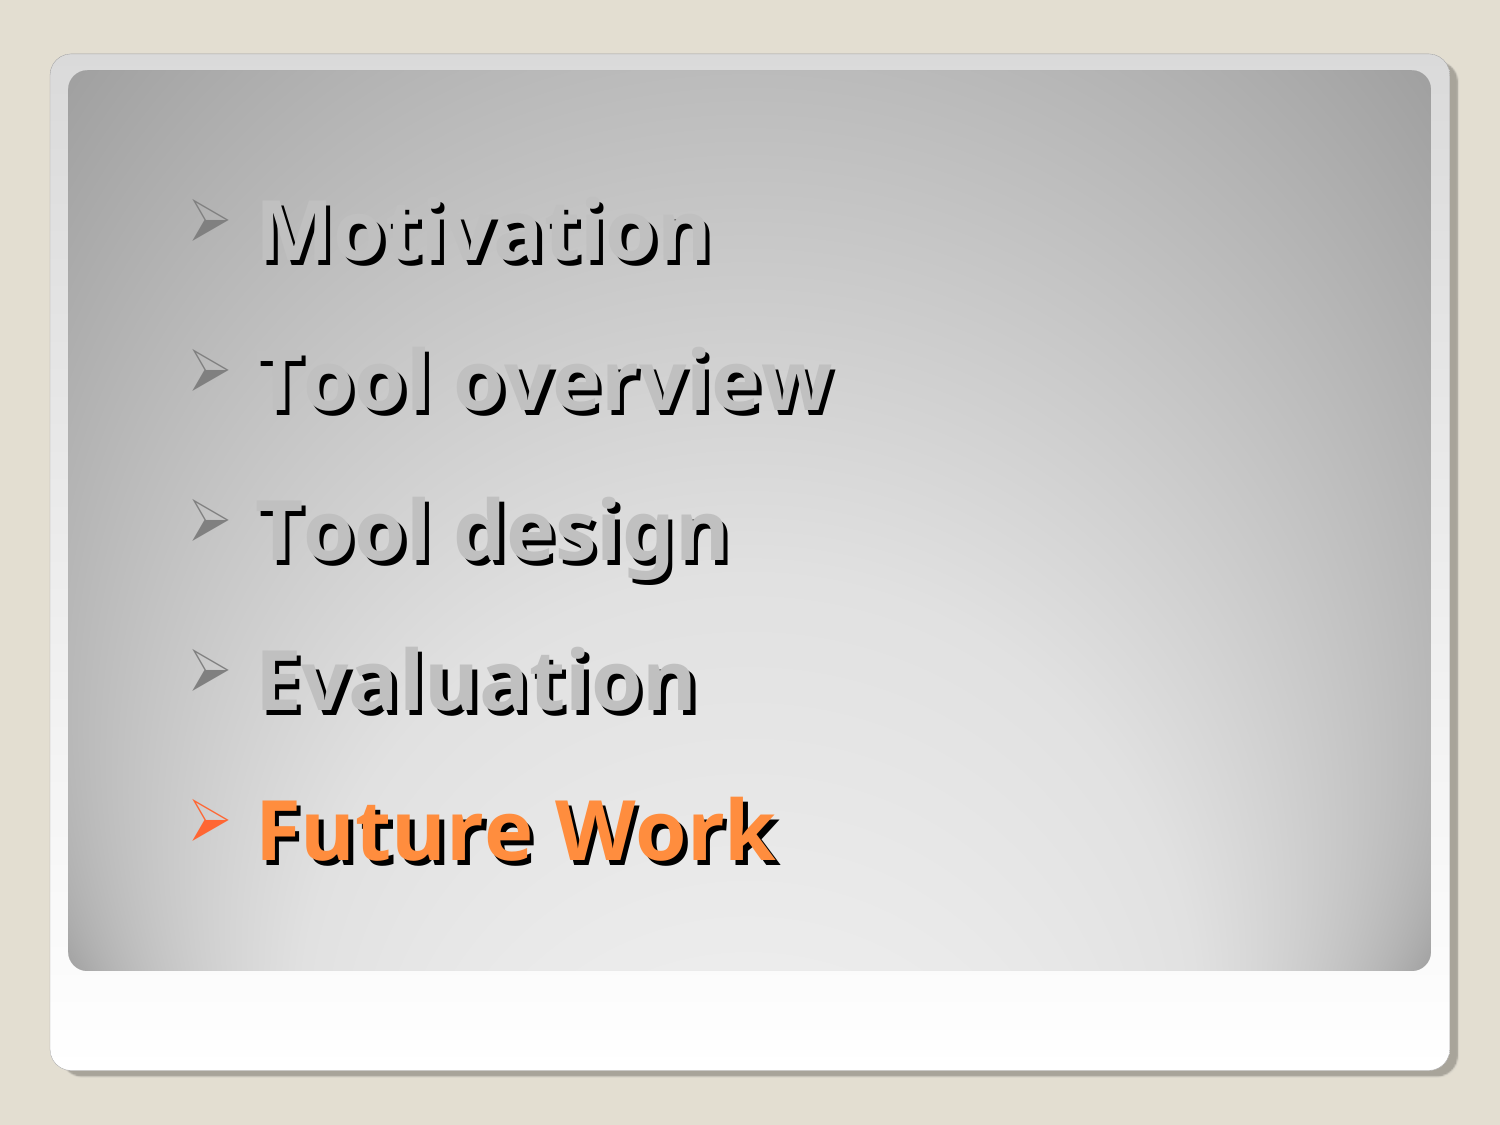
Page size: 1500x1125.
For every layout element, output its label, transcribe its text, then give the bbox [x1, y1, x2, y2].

picture [67, 69, 1432, 972]
text_box Motivation Tool overview Tool design Evaluation Future Work [172, 780, 1500, 886]
